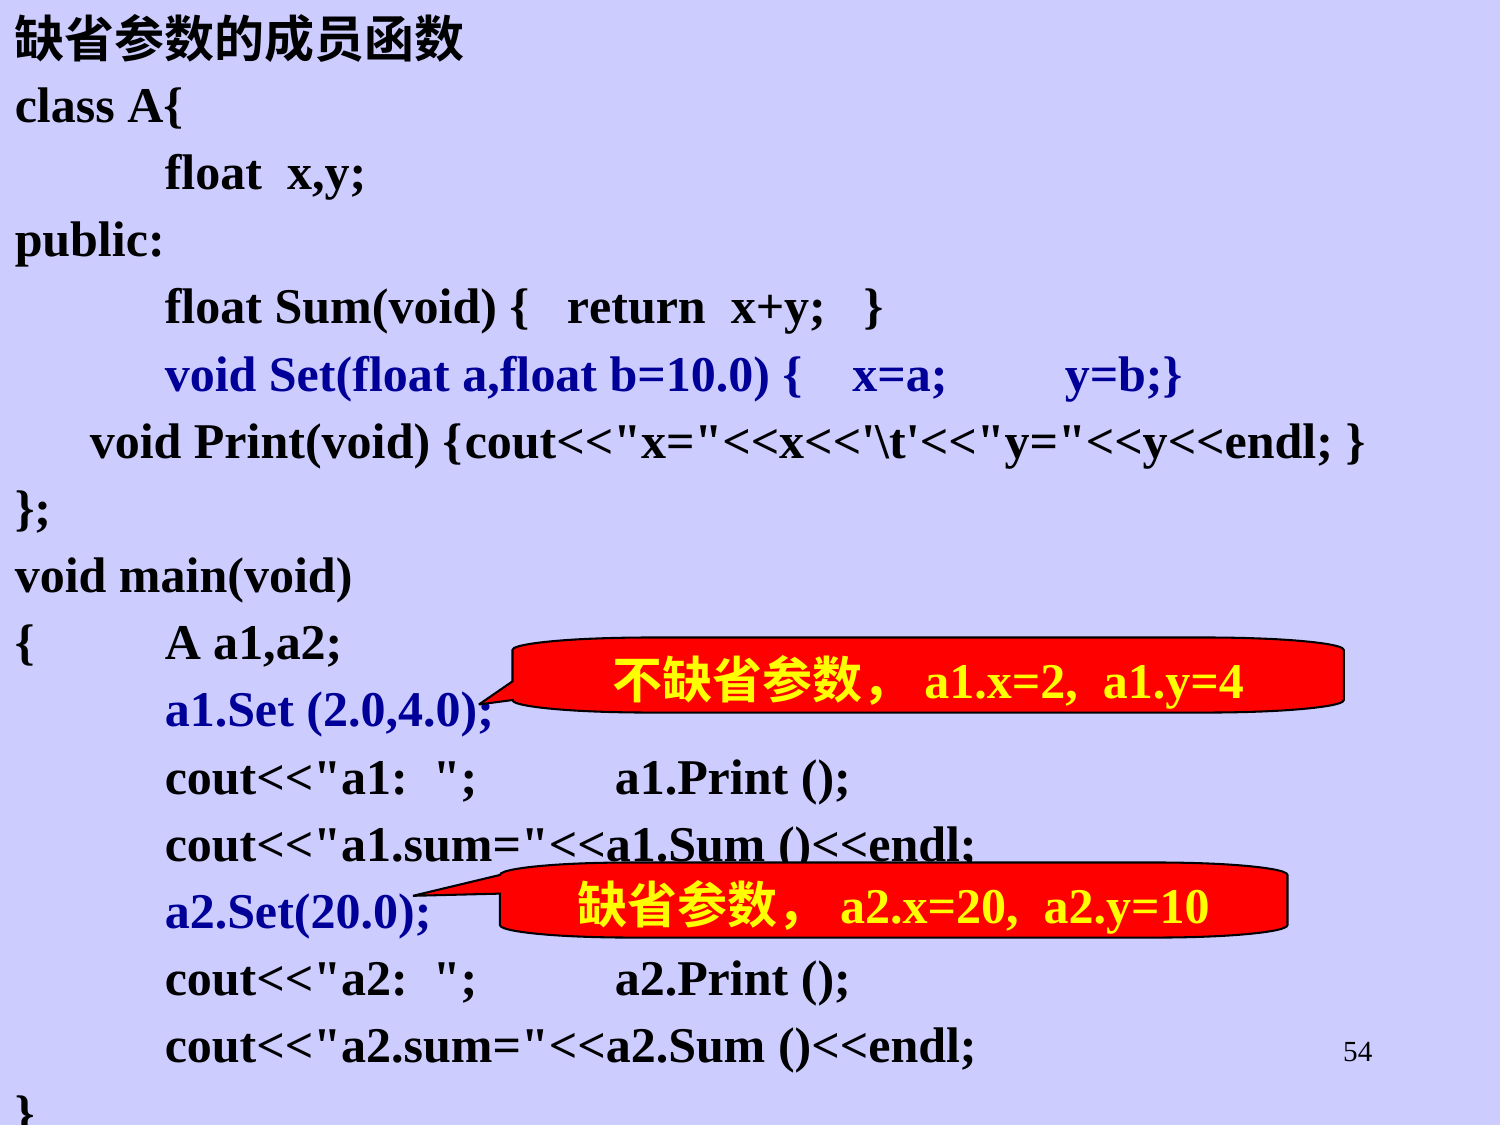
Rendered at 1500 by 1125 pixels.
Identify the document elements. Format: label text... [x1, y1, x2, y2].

text_box 缺省参数，a2.x=20, a2.y=10 [412, 862, 1288, 938]
text_box 缺省参数的成员函数 [0, 0, 1276, 76]
text_box 不缺省参数，a1.x=2, a1.y=4 [478, 637, 1344, 713]
text_box class A{ float x,y; public: float Sum(void) { return x+y; } void Set(float a,float b=10.0) { x=a; y=b;} void Print(void) { cout<<"x="<<x<<'\t'<<"y="<<y<<endl; } }; void main(void) { A a1,a2; a1.Set (2.0,4.0); cout<<"a1: "; a1.Print (); cout<<"a1.sum="<<a1.Sum ()<<endl; a2.Set(20.0); cout<<"a2: "; a2.Print (); cout<<"a2.sum="<<a2.Sum ()<<endl; } [0, 85, 1500, 1125]
